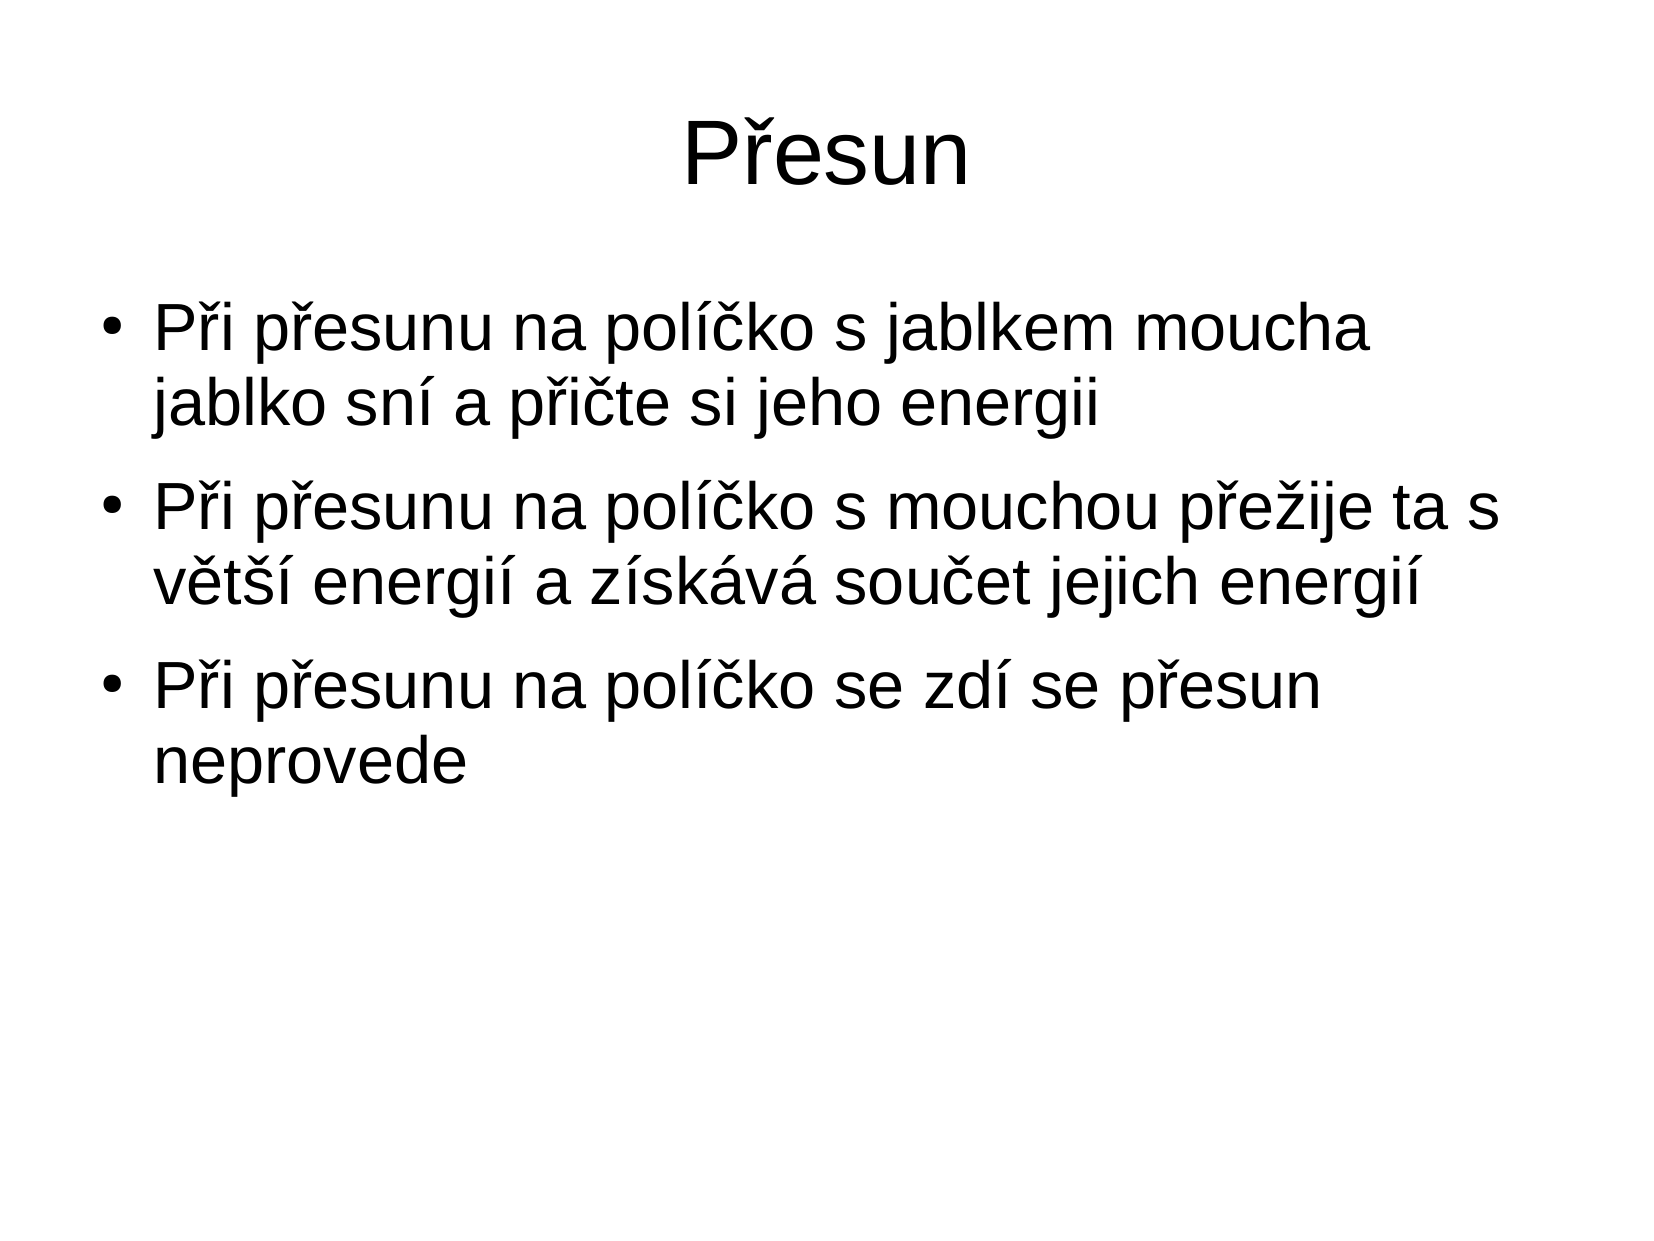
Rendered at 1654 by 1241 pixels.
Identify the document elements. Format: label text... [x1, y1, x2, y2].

list Při přesunu na políčko s jablkem moucha jablko sní a přičte si jeho energii Při přesunu na políčko s mouchou přežije ta s větší energií a získává součet jejich energií Při přesunu na políčko se zdí se přesun neprovede [82, 290, 1538, 1010]
title Přesun [82, 49, 1571, 257]
